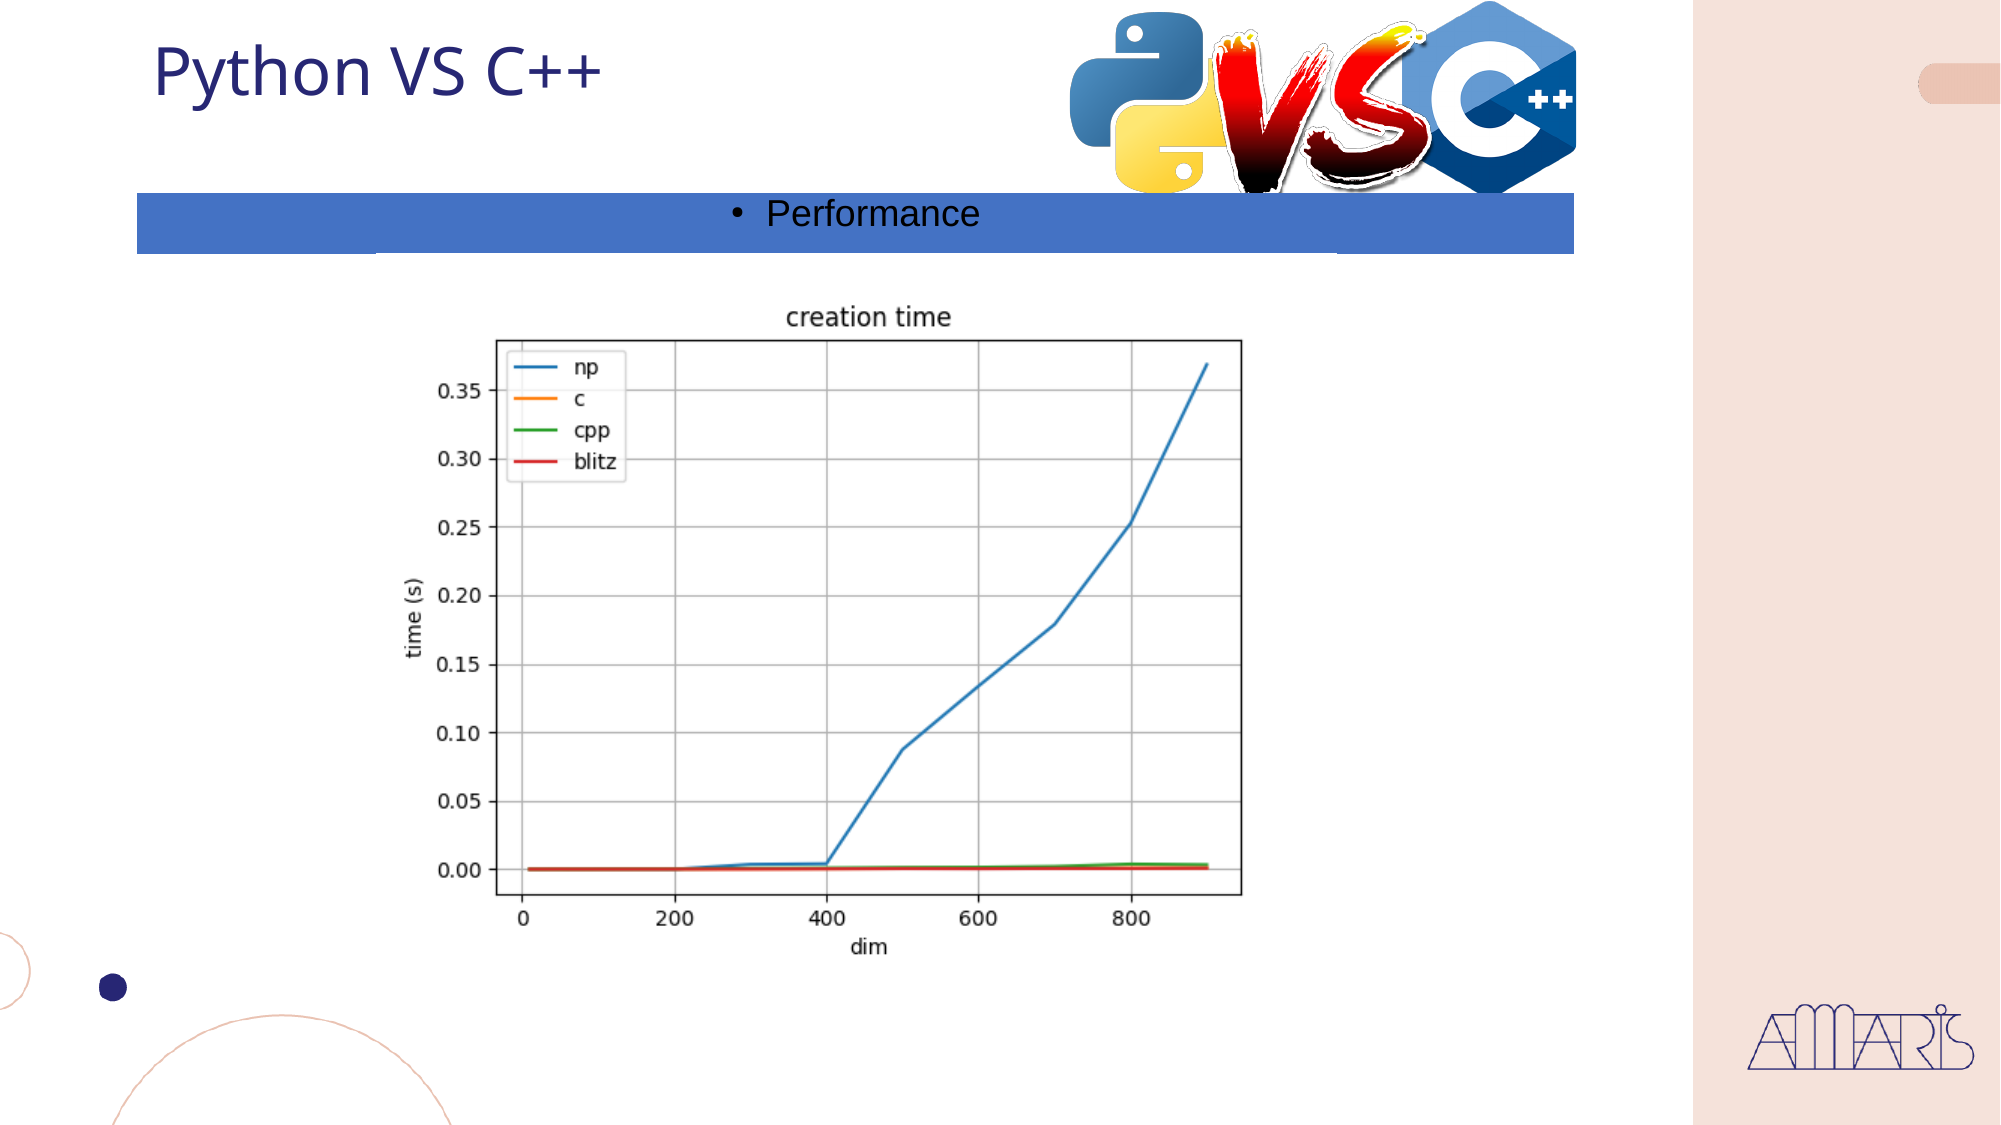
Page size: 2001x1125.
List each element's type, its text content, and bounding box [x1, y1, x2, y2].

picture [1069, 119, 1577, 216]
table_header Performance [137, 193, 1574, 254]
text_box Python VS C++ [137, 30, 1577, 119]
picture [1069, 1, 1577, 30]
picture [376, 253, 1337, 974]
